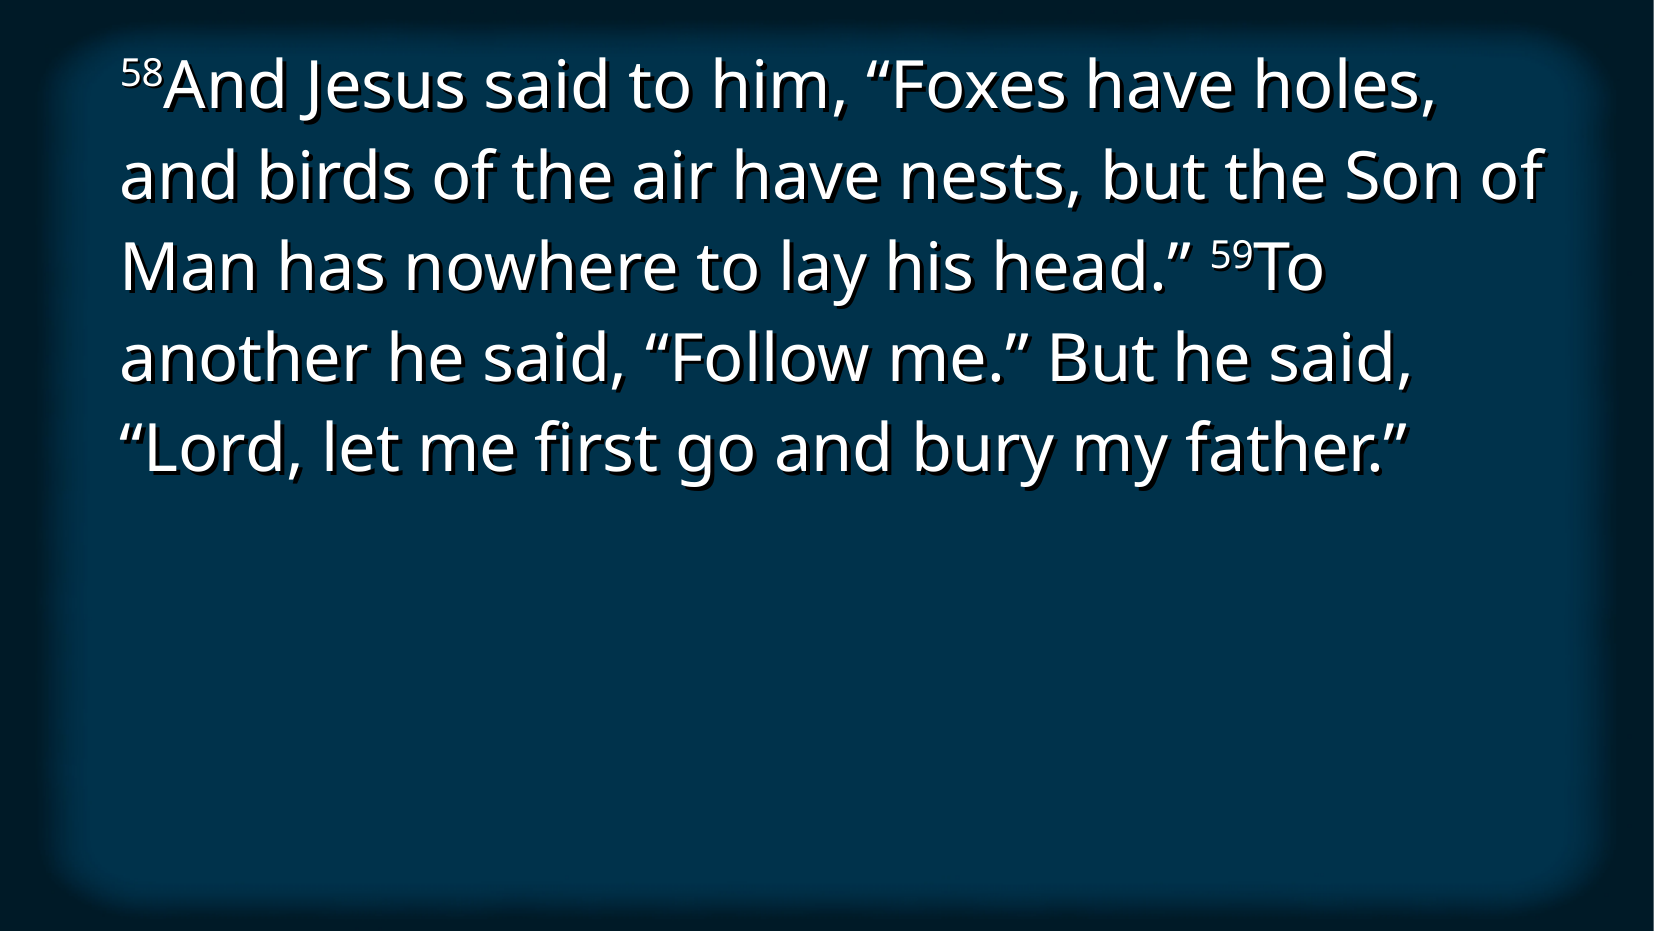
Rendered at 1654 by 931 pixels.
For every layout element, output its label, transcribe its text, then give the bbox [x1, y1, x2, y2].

text_box 58And Jesus said to him, “Foxes have holes, and birds of the air have nests, but the Son of Man has nowhere to lay his head.” 59To another he said, “Follow me.” But he said, “Lord, let me first go and bury my father.” [105, 30, 1561, 489]
picture [0, 0, 1654, 931]
